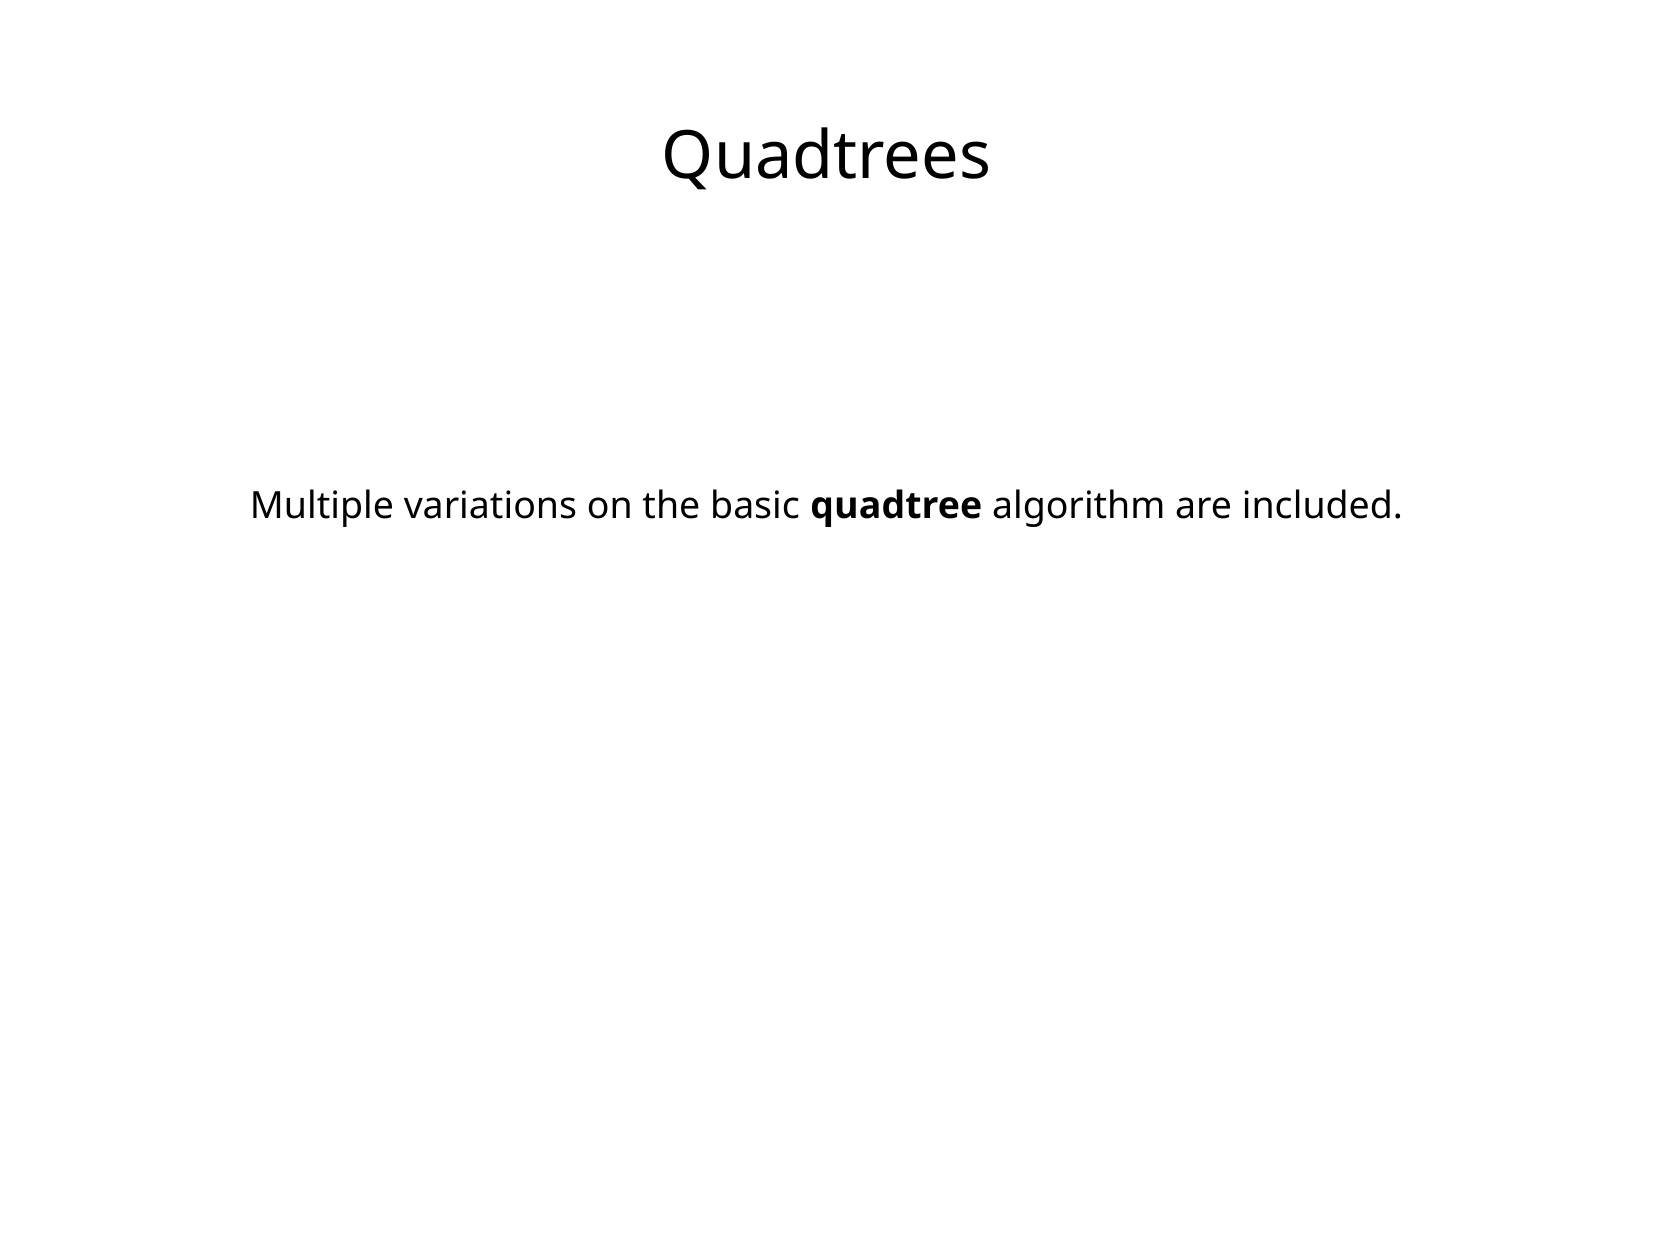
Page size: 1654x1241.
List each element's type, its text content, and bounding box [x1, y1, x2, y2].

subtitle Multiple variations on the basic quadtree algorithm are included. [82, 49, 1571, 1010]
